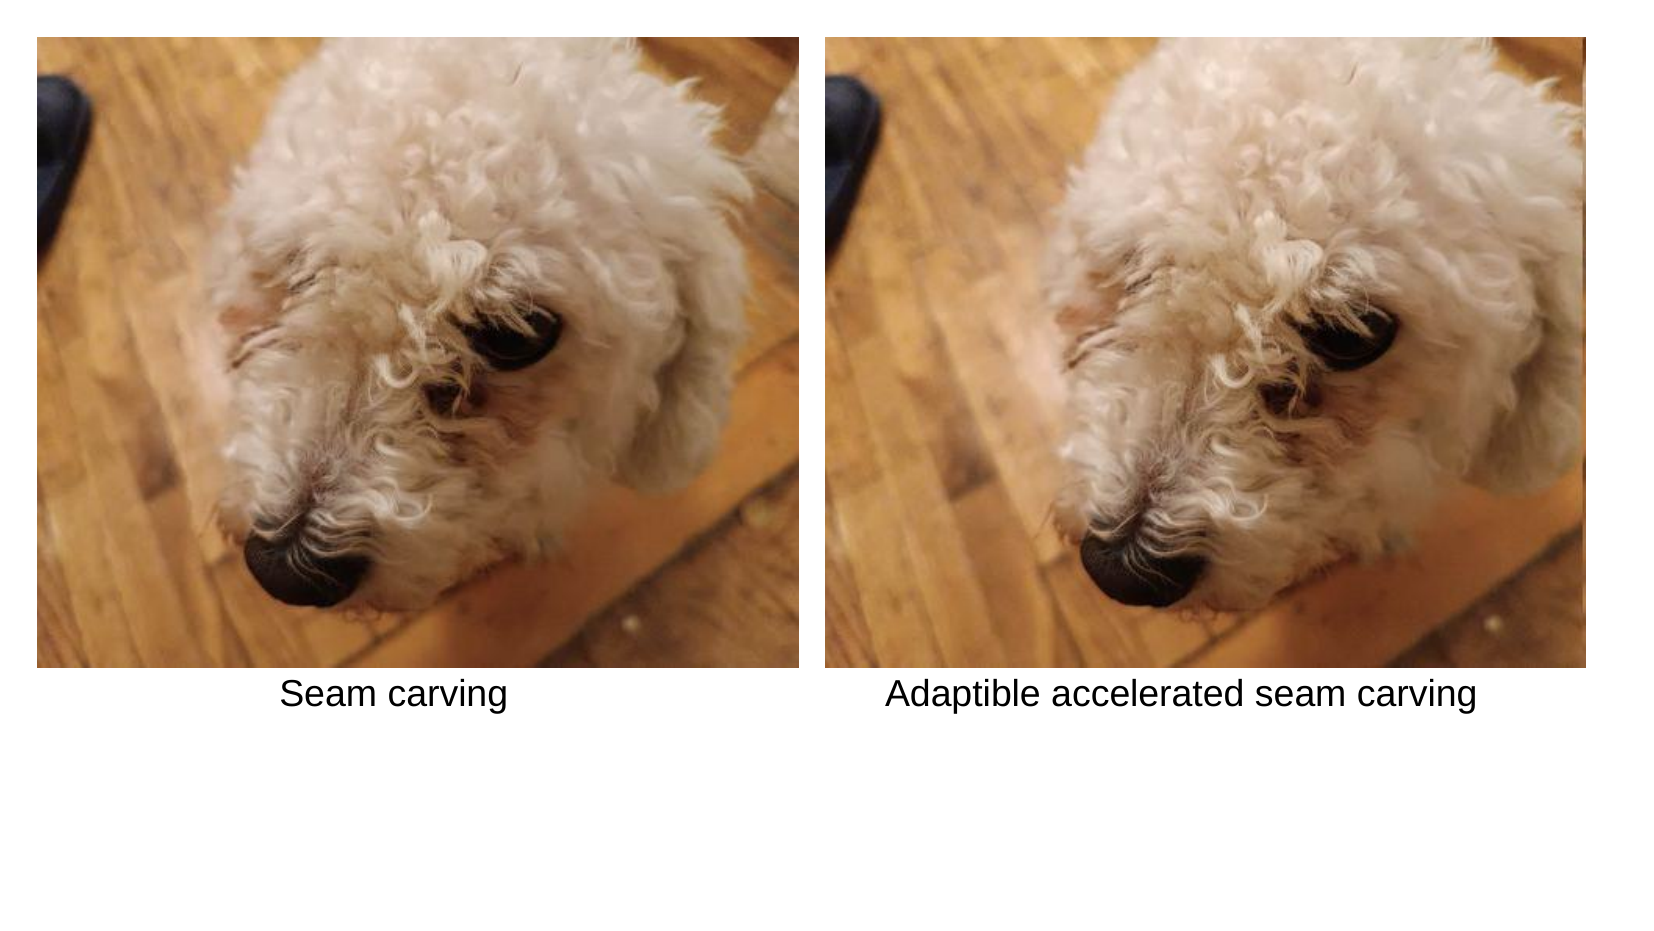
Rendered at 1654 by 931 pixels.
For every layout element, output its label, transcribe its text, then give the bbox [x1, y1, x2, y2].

picture [825, 37, 1586, 668]
picture [37, 37, 799, 668]
text_box Seam carving [37, 674, 750, 713]
text_box Adaptible accelerated seam carving [824, 674, 1538, 713]
